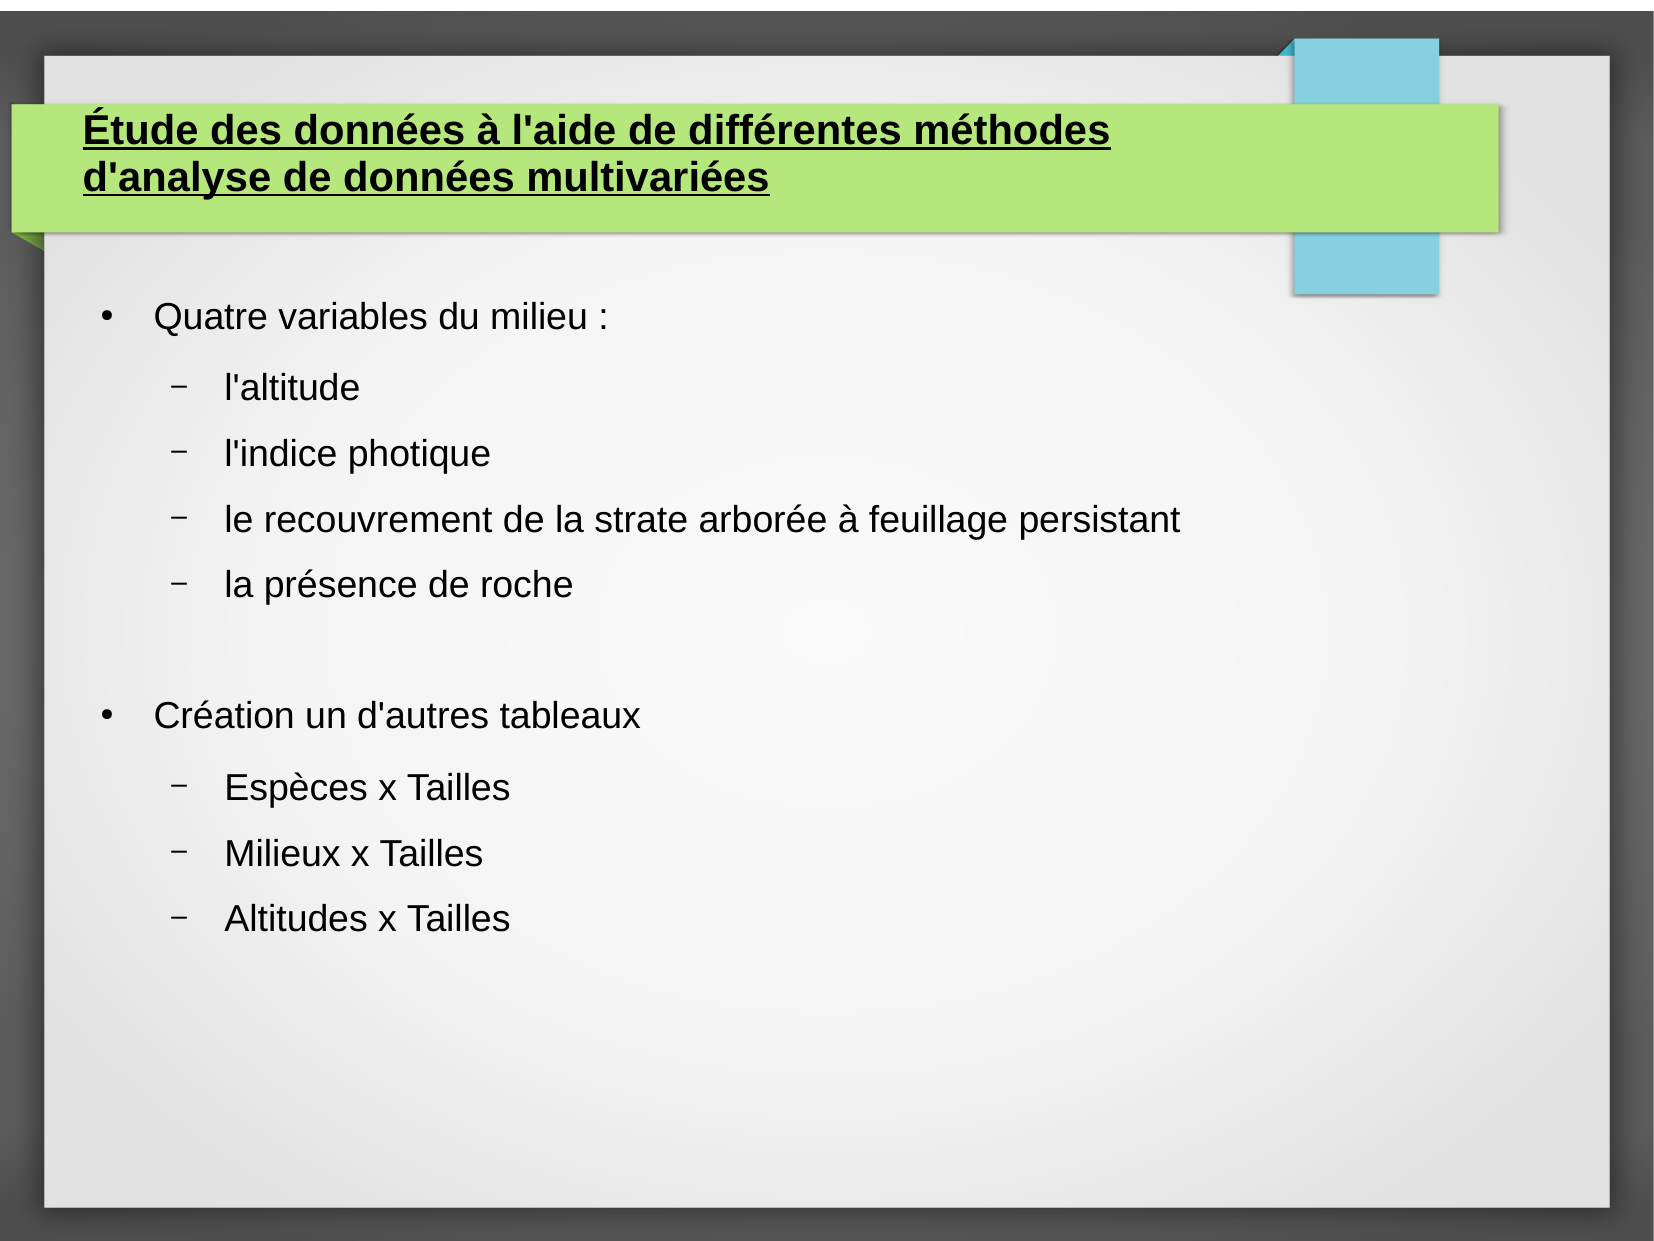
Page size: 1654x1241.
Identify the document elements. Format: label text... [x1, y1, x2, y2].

list Quatre variables du milieu : l'altitude l'indice photique le recouvrement de la strate arborée à feuillage persistant la présence de roche Création un d'autres tableaux Espèces x Tailles Milieux x Tailles Altitudes x Tailles [82, 295, 1571, 1015]
title Étude des données à l'aide de différentes méthodes d'analyse de données multivariées [82, 94, 1264, 213]
picture [0, 11, 1654, 1241]
